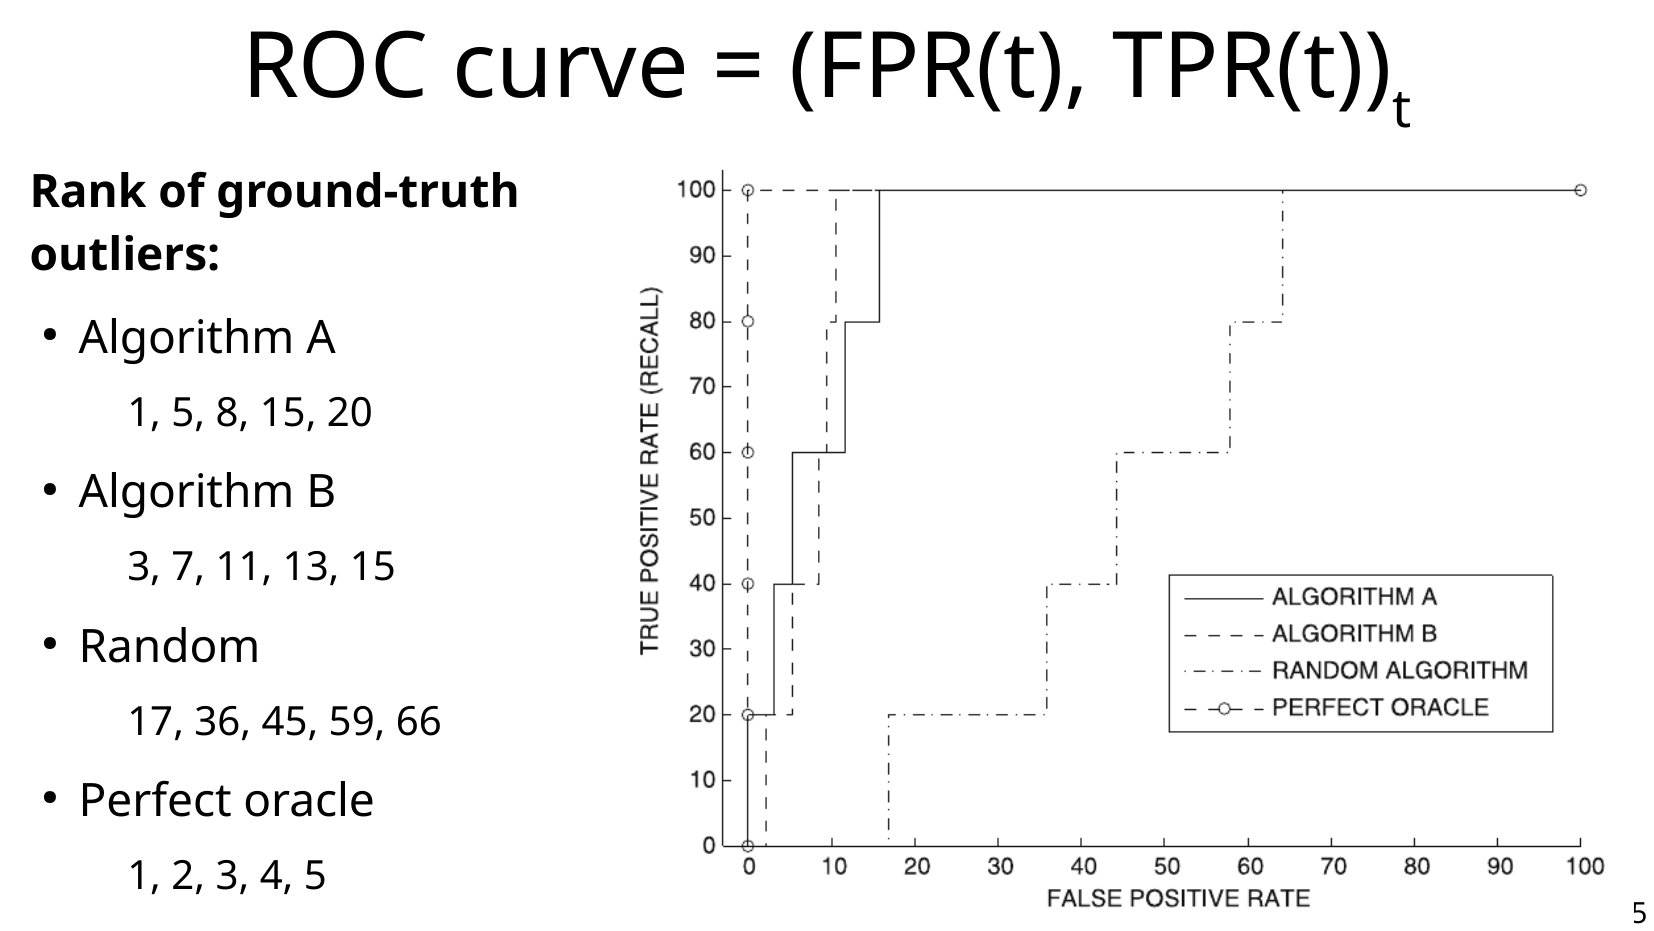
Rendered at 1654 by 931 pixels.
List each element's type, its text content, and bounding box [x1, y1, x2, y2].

title ROC curve = (FPR(t), TPR(t))t [82, 0, 1571, 146]
list Rank of ground-truth outliers: Algorithm A 1, 5, 8, 15, 20 Algorithm B 3, 7, 11, 13, 15 Random 17, 36, 45, 59, 66 Perfect oracle 1, 2, 3, 4, 5 [29, 158, 632, 909]
picture [618, 149, 1634, 929]
